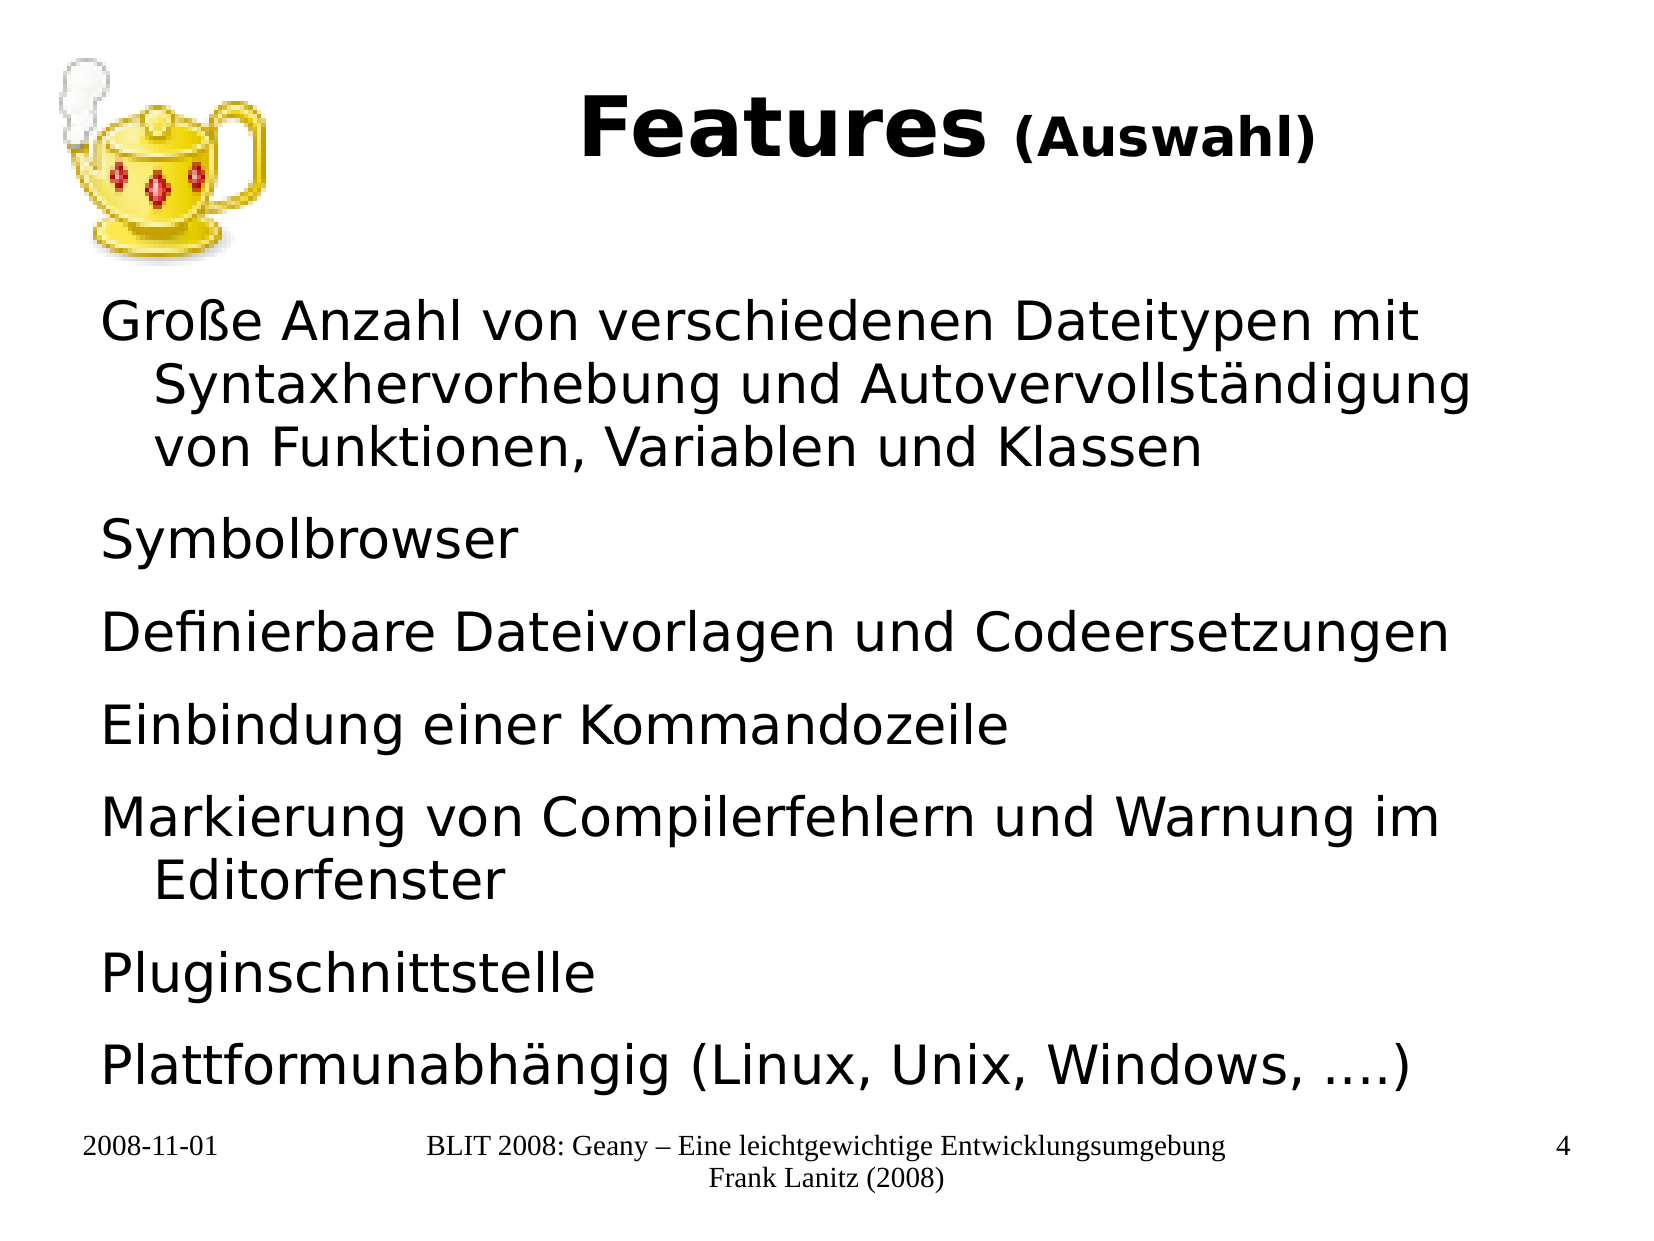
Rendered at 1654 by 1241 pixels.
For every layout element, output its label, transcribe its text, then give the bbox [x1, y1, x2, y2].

picture [59, 58, 266, 266]
list Große Anzahl von verschiedenen Dateitypen mit Syntaxhervorhebung und Autovervollständigung von Funktionen, Variablen und Klassen Symbolbrowser Definierbare Dateivorlagen und Codeersetzungen Einbindung einer Kommandozeile Markierung von Compilerfehlern und Warnung im Editorfenster Pluginschnittstelle Plattformunabhängig (Linux, Unix, Windows, ....) [82, 290, 1571, 1109]
title Features (Auswahl) [324, 56, 1571, 200]
